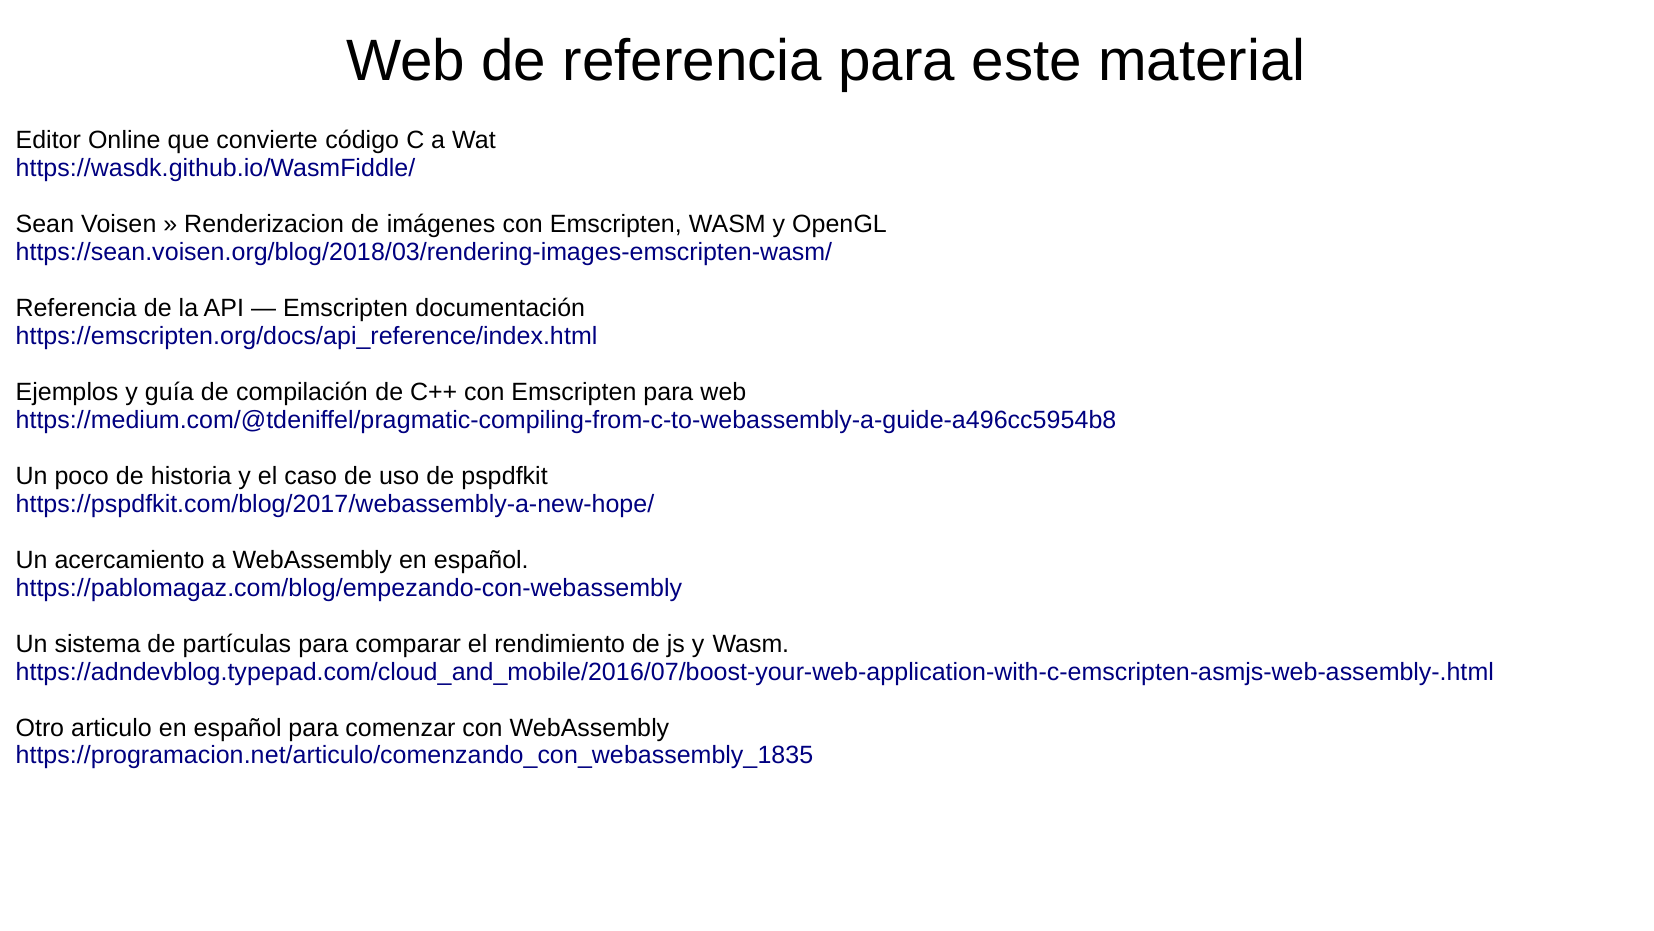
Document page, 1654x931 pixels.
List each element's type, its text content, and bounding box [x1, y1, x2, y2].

title Web de referencia para este material [82, 27, 1571, 93]
text_box Editor Online que convierte código C a Wat https://wasdk.github.io/WasmFiddle/ Sean Voisen » Renderizacion de imágenes con Emscripten, WASM y OpenGL https://sean.voisen.org/blog/2018/03/rendering-images-emscripten-wasm/ Referencia de la API — Emscripten documentación https://emscripten.org/docs/api_reference/index.html Ejemplos y guía de compilación de C++ con Emscripten para web https://medium.com/@tdeniffel/pragmatic-compiling-from-c-to-webassembly-a-guide-a496cc5954b8 Un poco de historia y el caso de uso de pspdfkit https://pspdfkit.com/blog/2017/webassembly-a-new-hope/ Un acercamiento a WebAssembly en español. https://pablomagaz.com/blog/empezando-con-webassembly Un sistema de partículas para comparar el rendimiento de js y Wasm. https://adndevblog.typepad.com/cloud_and_mobile/2016/07/boost-your-web-application-with-c-emscripten-asmjs-web-assembly-.html Otro articulo en español para comenzar con WebAssembly https://programacion.net/articulo/comenzando_con_webassembly_1835 [0, 118, 1630, 861]
